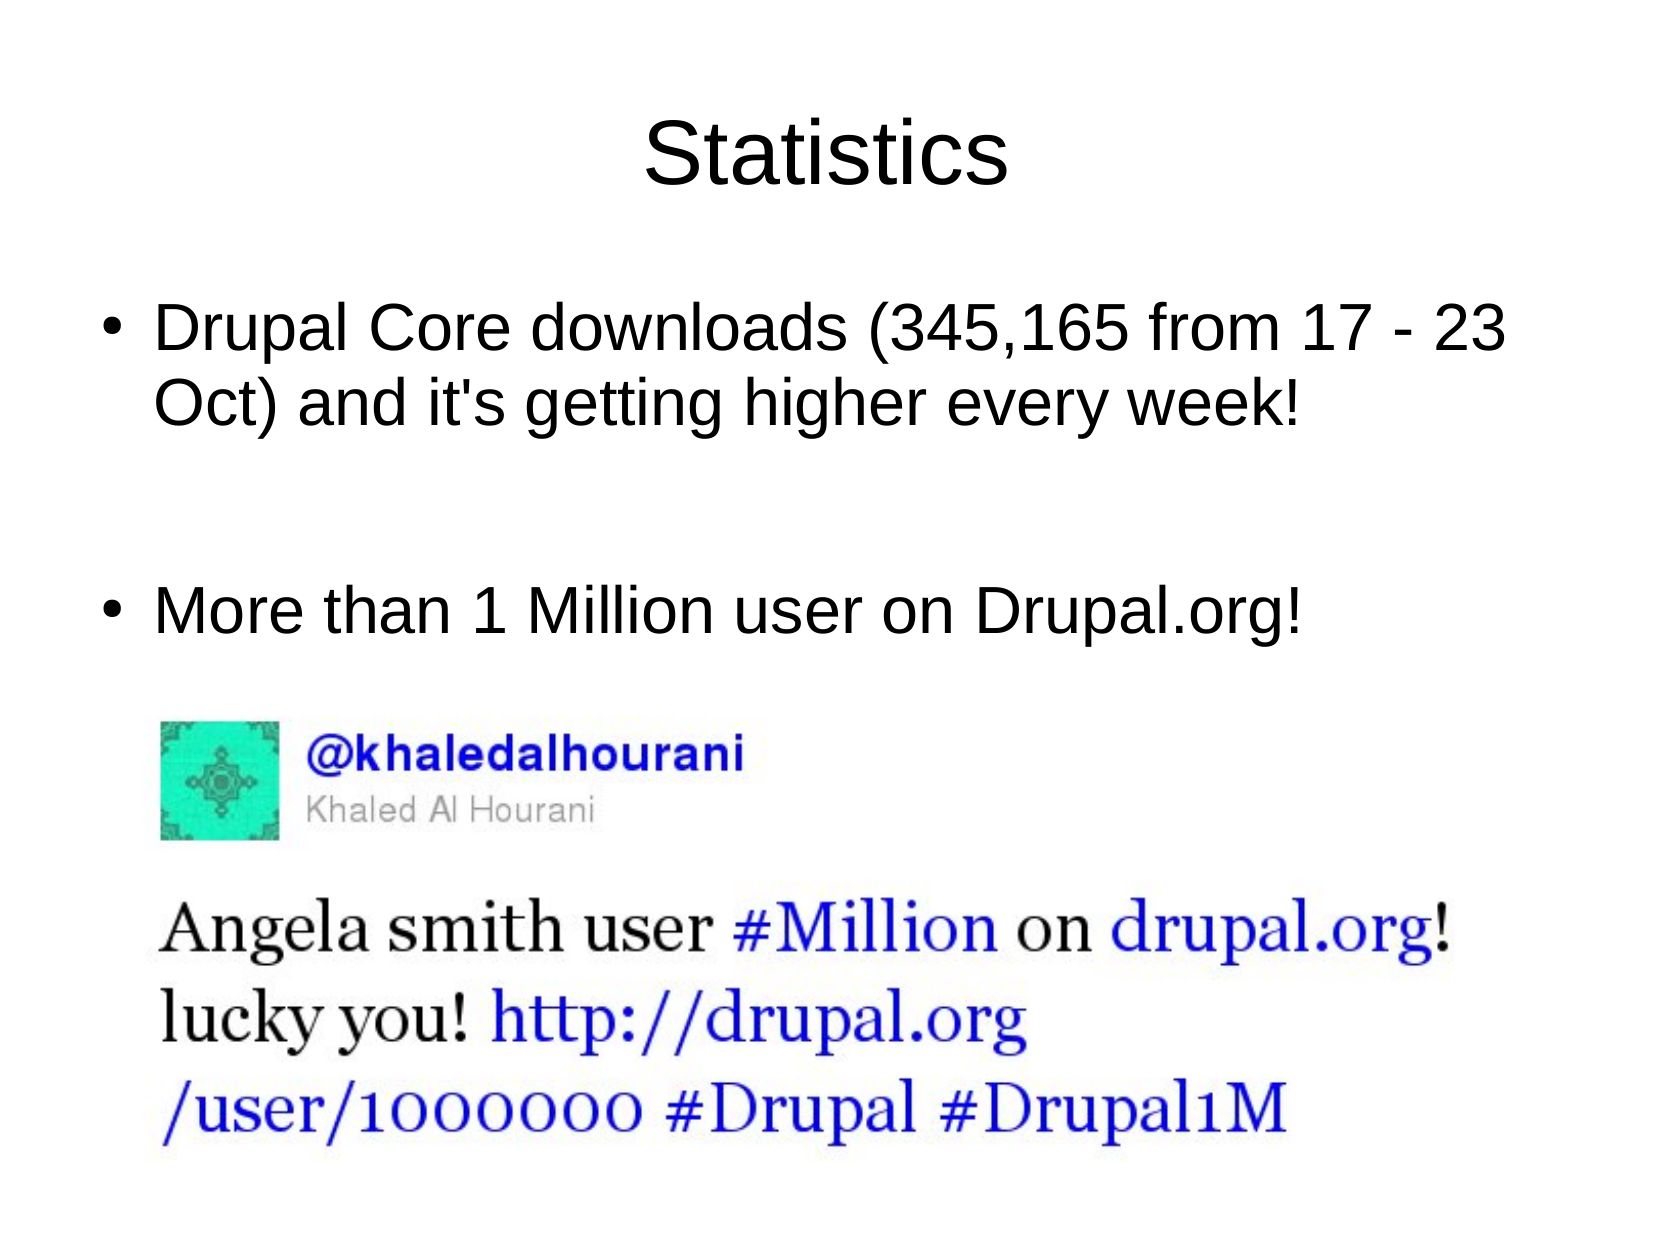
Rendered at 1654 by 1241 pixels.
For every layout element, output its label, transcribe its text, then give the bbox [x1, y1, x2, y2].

picture [112, 685, 1522, 1163]
list Drupal Core downloads (345,165 from 17 - 23 Oct) and it's getting higher every week! More than 1 Million user on Drupal.org! [82, 290, 1571, 1109]
title Statistics [82, 49, 1571, 257]
